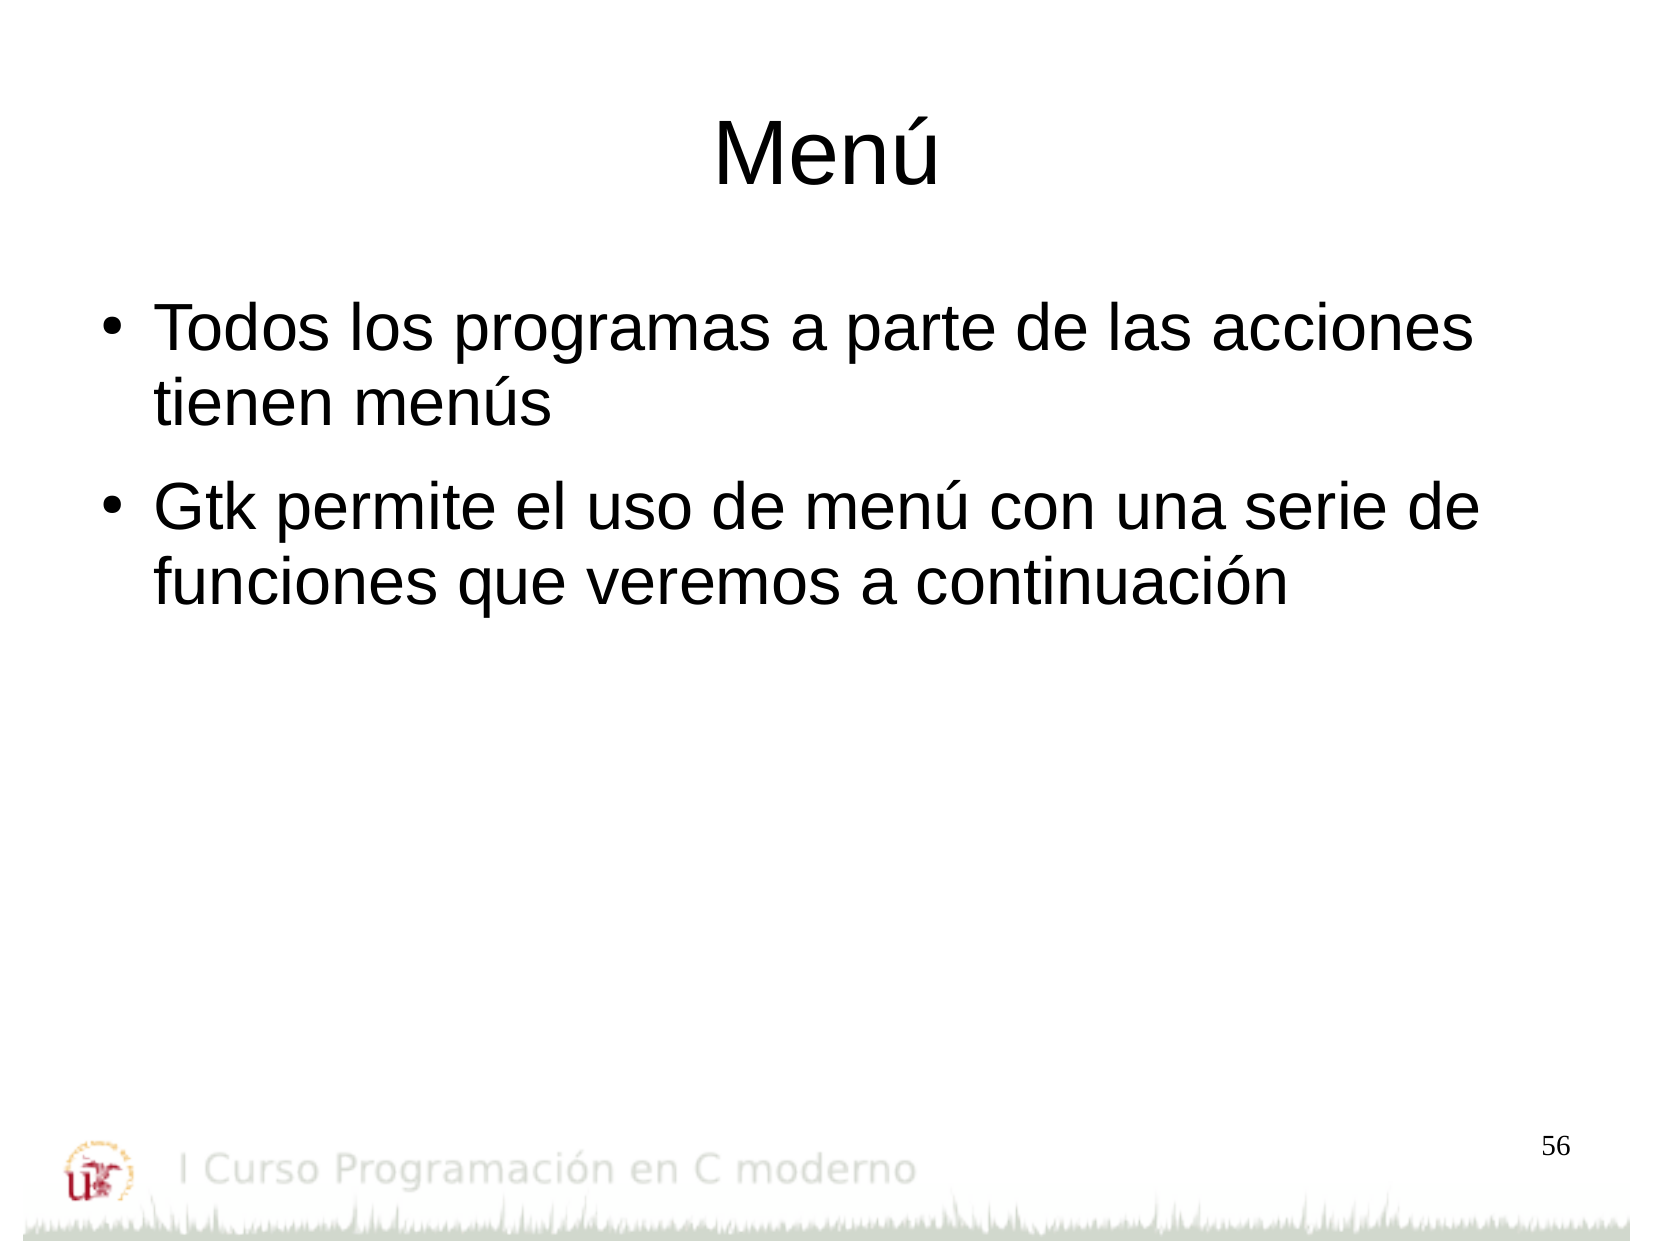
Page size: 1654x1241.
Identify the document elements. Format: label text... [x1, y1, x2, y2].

list Todos los programas a parte de las acciones tienen menús Gtk permite el uso de menú con una serie de funciones que veremos a continuación [82, 290, 1538, 1010]
picture [23, 1136, 1630, 1241]
title Menú [82, 49, 1571, 257]
